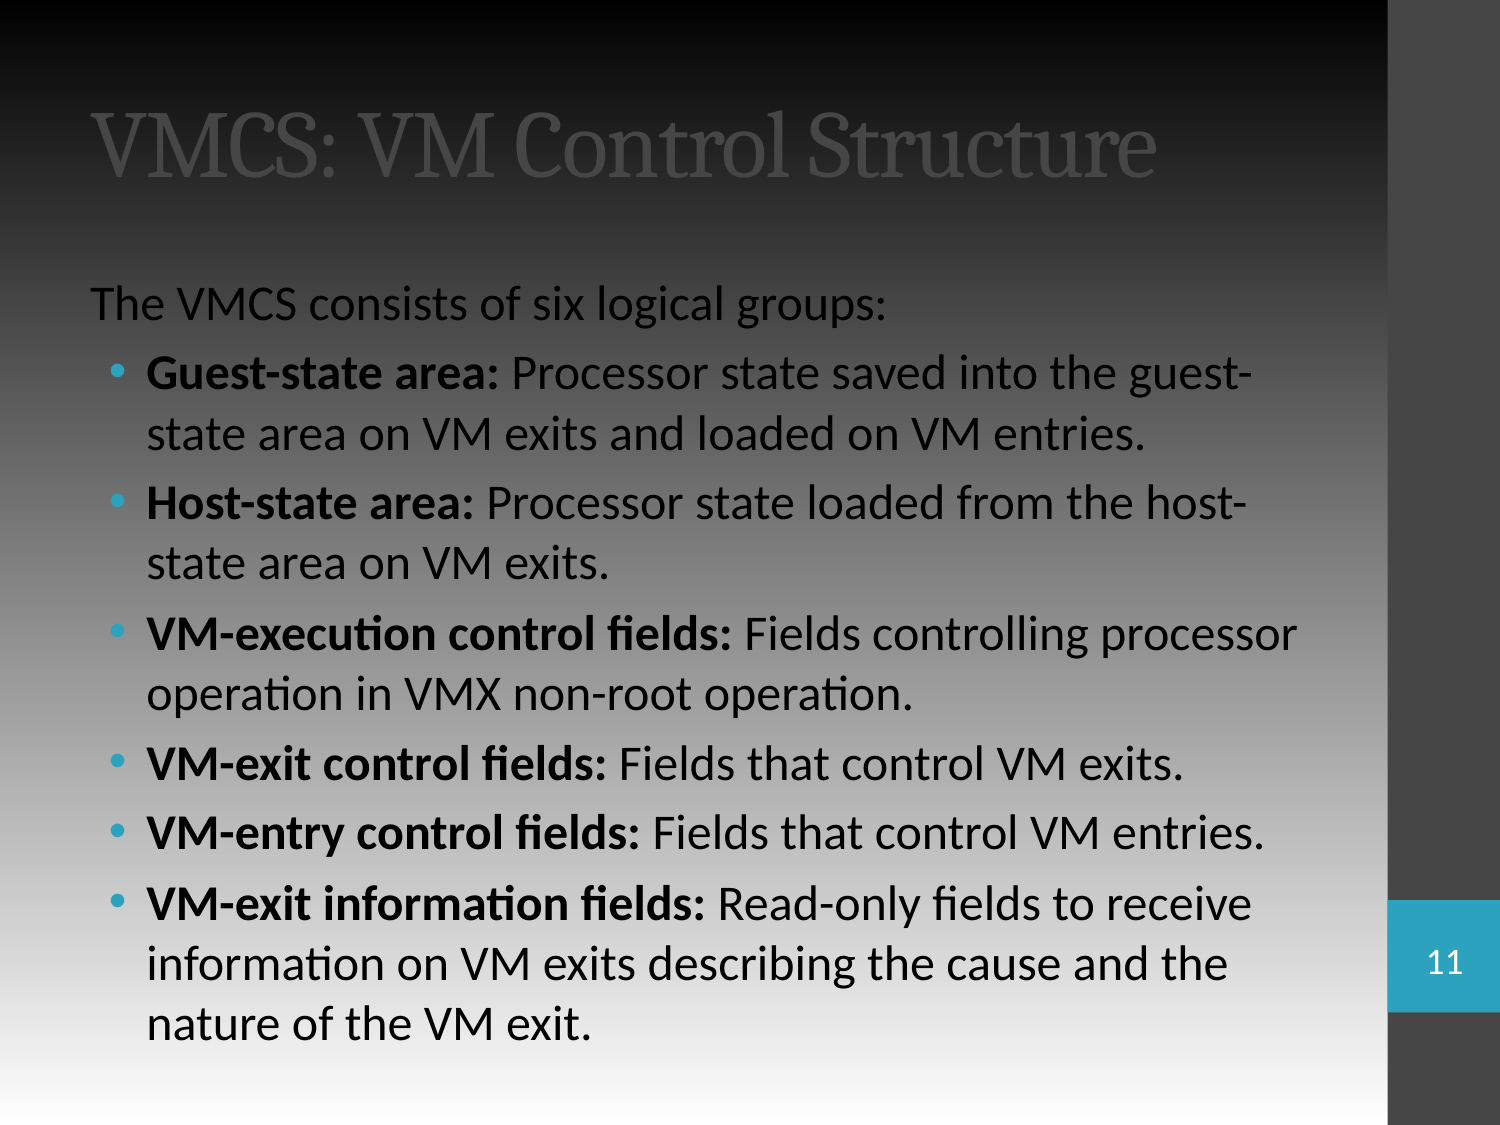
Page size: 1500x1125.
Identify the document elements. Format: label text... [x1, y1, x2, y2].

list The VMCS consists of six logical groups: Guest-state area: Processor state saved into the guest-state area on VM exits and loaded on VM entries. Host-state area: Processor state loaded from the host-state area on VM exits. VM-execution control fields: Fields controlling processor operation in VMX non-root operation. VM-exit control fields: Fields that control VM exits. VM-entry control fields: Fields that control VM entries. VM-exit information fields: Read-only fields to receive information on VM exits describing the cause and the nature of the VM exit. [75, 262, 1325, 1050]
slide_number <numéro> [1399, 926, 1490, 992]
title VMCS: VM Control Structure [75, 45, 1325, 233]
